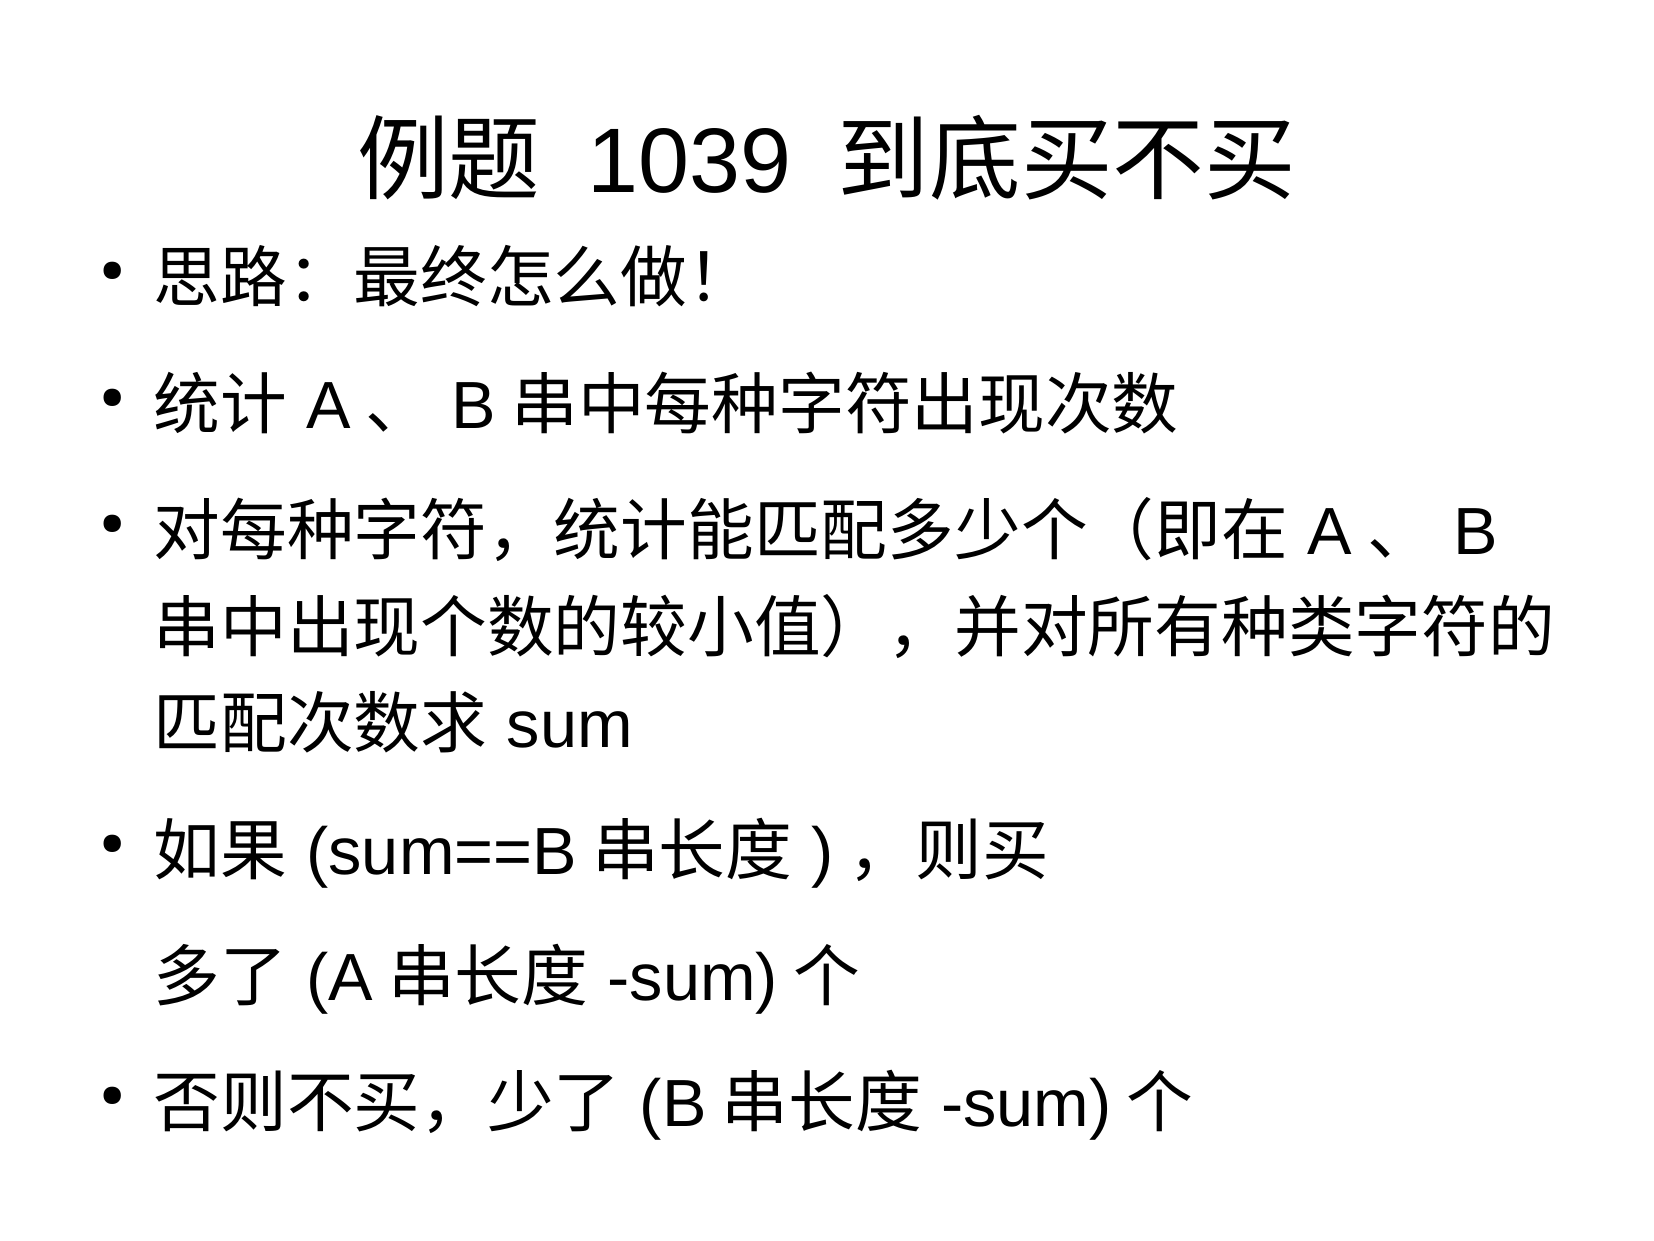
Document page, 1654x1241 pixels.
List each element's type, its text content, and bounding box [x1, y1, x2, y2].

title 例题 1039 到底买不买 [82, 49, 1571, 224]
list 思路：最终怎么做！ 统计A、B串中每种字符出现次数 对每种字符，统计能匹配多少个（即在A、B串中出现个数的较小值），并对所有种类字符的匹配次数求sum 如果(sum==B串长度)，则买 多了(A串长度-sum)个 否则不买，少了(B串长度-sum)个 [82, 224, 1571, 1241]
